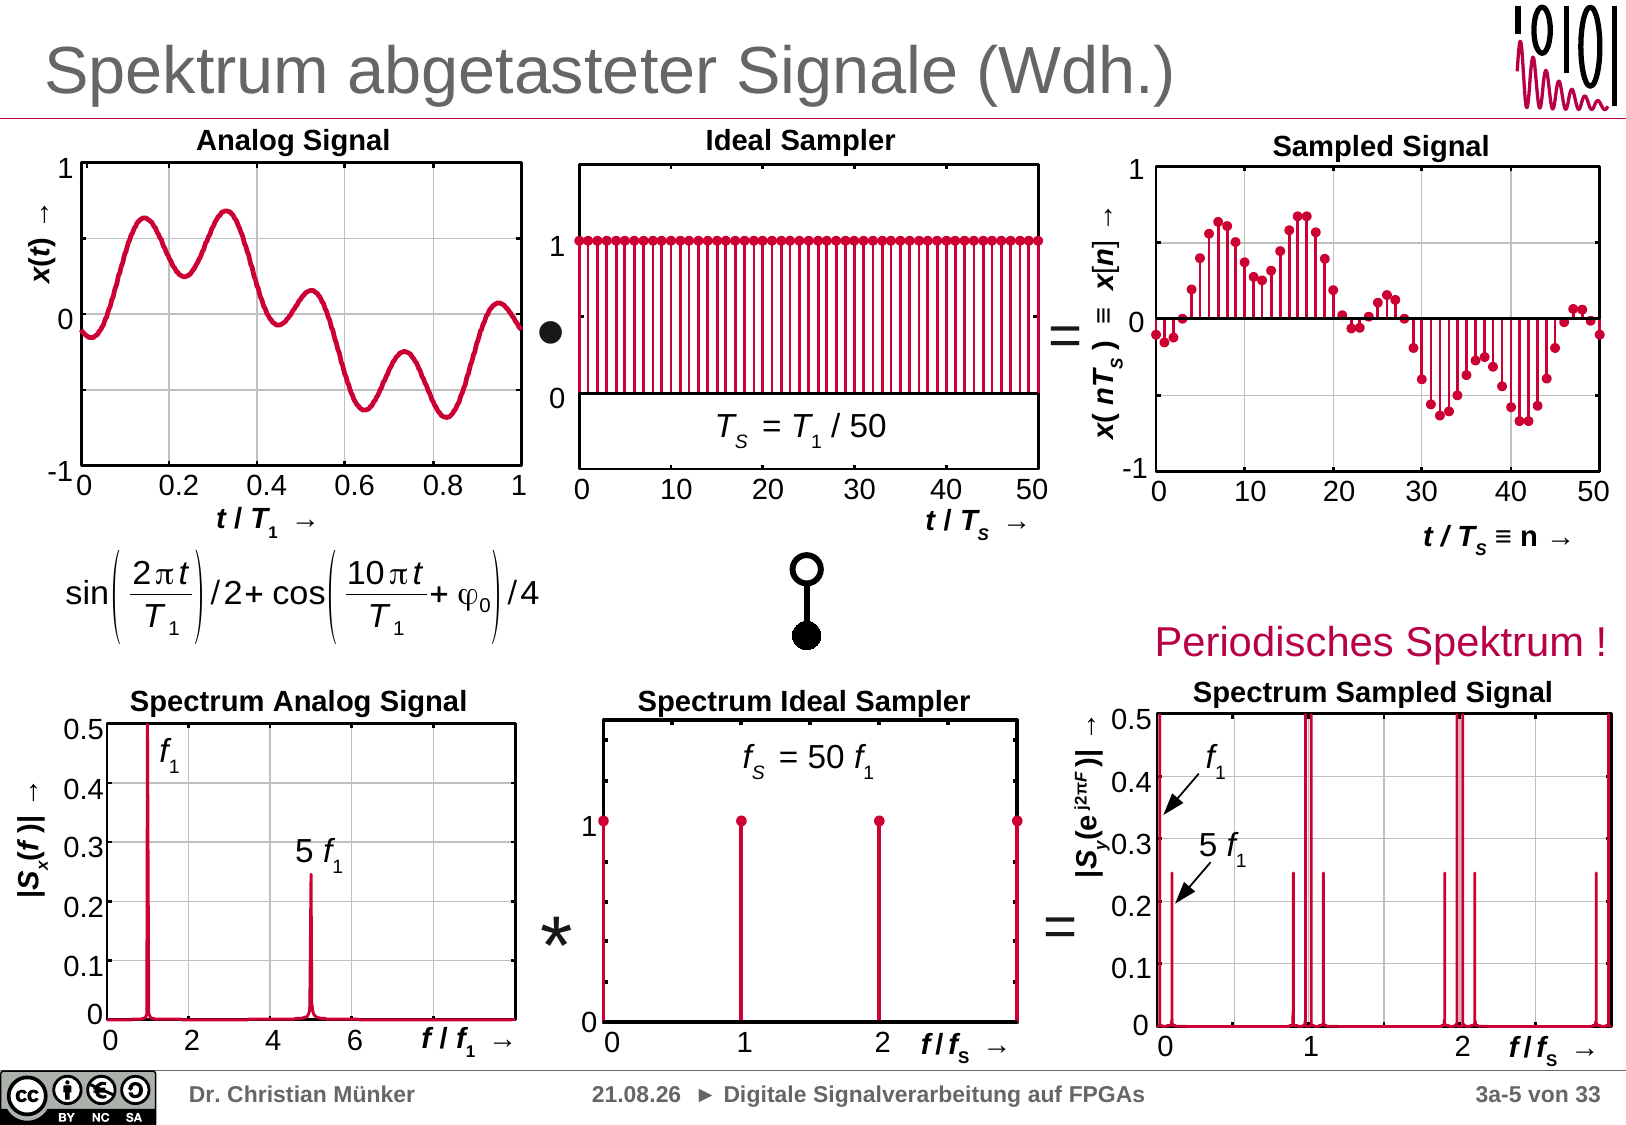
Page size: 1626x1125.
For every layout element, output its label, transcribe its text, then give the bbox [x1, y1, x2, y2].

text_box 0 [1150, 475, 1162, 497]
text_box 0.4 [246, 469, 308, 490]
text_box [1007, 237, 1015, 245]
text_box [859, 237, 868, 245]
title Spektrum abgetasteter Signale (Wdh.) [44, 10, 1299, 137]
text_box 0 [1157, 1030, 1169, 1052]
text_box [1321, 255, 1329, 263]
text_box 1 [510, 469, 532, 490]
text_box 0.2 [1111, 890, 1156, 912]
text_box [823, 237, 831, 245]
text_box Sampled Signal [1272, 129, 1512, 164]
text_box [1453, 391, 1461, 399]
text_box [814, 237, 822, 245]
text_box [878, 237, 886, 245]
text_box 0 [1128, 305, 1155, 327]
text_box [603, 237, 611, 245]
text_box [740, 237, 749, 245]
picture [1511, 0, 1624, 113]
text_box [1587, 317, 1595, 325]
text_box Analog Signal [196, 124, 402, 157]
text_box 0 [57, 303, 80, 325]
text_box [1578, 306, 1586, 314]
text_box [1525, 417, 1533, 425]
text_box [1551, 344, 1559, 352]
text_box Periodisches Spektrum ! [1139, 611, 1623, 674]
chart [59, 550, 546, 644]
text_box [1152, 331, 1160, 339]
text_box 0 [549, 382, 578, 404]
text_box [1347, 324, 1355, 332]
text_box [1014, 817, 1021, 825]
text_box 6 [346, 1023, 377, 1044]
text_box 0.2 [1158, 890, 1185, 912]
text_box 40 [929, 472, 965, 494]
text_box [786, 237, 794, 245]
text_box [960, 237, 969, 245]
text_box 0 [1132, 1009, 1144, 1031]
text_box 1 [580, 810, 591, 832]
text_box 0.8 [422, 469, 485, 490]
text_box 0.3 [63, 831, 106, 852]
text_box [1400, 315, 1408, 323]
text_box [1534, 402, 1542, 410]
text_box [869, 237, 877, 245]
text_box 0.1 [108, 949, 116, 971]
text_box [792, 621, 821, 650]
text_box [1170, 334, 1177, 342]
text_box [667, 237, 675, 245]
text_box 0.4 [1111, 765, 1156, 788]
text_box [1383, 291, 1391, 299]
text_box 0 [1157, 305, 1163, 327]
text_box t / T1 → [216, 502, 367, 532]
text_box [1489, 363, 1497, 371]
text_box Spectrum Sampled Signal [1192, 676, 1577, 709]
text_box [1205, 230, 1213, 238]
text_box [676, 237, 684, 245]
text_box x( nTS ) ≡ x[n] → [1086, 180, 1128, 449]
text_box [1241, 258, 1249, 266]
text_box [876, 817, 883, 825]
text_box 0.1 [63, 949, 106, 971]
text_box [777, 237, 785, 245]
text_box [1276, 247, 1284, 255]
text_box Spectrum Ideal Sampler [637, 685, 999, 718]
text_box 0.5 [108, 725, 116, 734]
text_box 1 [736, 1025, 747, 1047]
text_box [685, 237, 693, 245]
text_box [1294, 212, 1302, 220]
text_box [704, 237, 712, 245]
text_box 10 [660, 472, 706, 494]
text_box |Sy(e j2πF )| → [1069, 708, 1103, 879]
text_box 1 [60, 152, 89, 189]
text_box 0.3 [1111, 827, 1156, 850]
text_box f / fS → [1509, 1030, 1623, 1063]
text_box 20 [1322, 475, 1376, 497]
text_box [1507, 403, 1515, 411]
text_box [1365, 313, 1373, 321]
text_box [805, 237, 813, 245]
text_box -1 [83, 454, 95, 464]
text_box [593, 237, 602, 245]
text_box TS = T1 / 50 [714, 407, 929, 454]
text_box [1410, 344, 1417, 352]
text_box [612, 237, 620, 245]
text_box [942, 237, 959, 245]
text_box 0 [580, 1005, 591, 1027]
text_box f1 [159, 732, 195, 779]
text_box [1312, 228, 1320, 236]
text_box [1516, 417, 1523, 425]
text_box = [1028, 885, 1093, 966]
text_box [970, 237, 978, 245]
text_box [988, 237, 996, 245]
text_box |Sx(f )| → [11, 744, 46, 899]
text_box [1543, 375, 1551, 383]
text_box [750, 237, 767, 245]
text_box f / f1 → [421, 1021, 540, 1063]
text_box 0 [83, 303, 95, 325]
text_box 4 [265, 1023, 294, 1044]
text_box 10 [1234, 475, 1278, 497]
text_box Spectrum Analog Signal [129, 685, 491, 718]
text_box [694, 237, 702, 245]
text_box 0.4 [1158, 765, 1185, 788]
text_box [1338, 311, 1346, 319]
text_box = [1033, 295, 1037, 315]
text_box 0 [76, 469, 101, 490]
text_box [1267, 267, 1275, 275]
text_box t / TS → [925, 504, 1040, 551]
text_box [1285, 226, 1293, 234]
text_box -1 [1157, 452, 1163, 470]
text_box [649, 237, 666, 245]
text_box [1445, 407, 1453, 415]
text_box 1 [1128, 152, 1163, 174]
text_box 50 [1015, 472, 1051, 494]
text_box [896, 237, 904, 245]
text_box [768, 237, 776, 245]
text_box [1025, 237, 1033, 245]
text_box [1179, 315, 1187, 323]
text_box 2 [1454, 1030, 1466, 1052]
text_box -1 [1122, 452, 1163, 479]
text_box * [525, 891, 588, 1000]
text_box t / TS ≡ n → [1423, 519, 1606, 560]
text_box 1 [83, 164, 89, 189]
text_box 2 [183, 1023, 224, 1044]
text_box 0.1 [1111, 952, 1156, 974]
text_box = [1033, 318, 1037, 376]
text_box 2 [874, 1025, 885, 1047]
text_box 1 [549, 229, 578, 251]
text_box [1214, 218, 1222, 226]
text_box [979, 237, 987, 245]
text_box 0.5 [1158, 715, 1185, 725]
text_box 0.1 [1158, 952, 1185, 974]
text_box [906, 237, 914, 245]
text_box 0 [604, 1025, 614, 1047]
text_box [639, 237, 648, 245]
text_box [722, 237, 730, 245]
text_box [1374, 299, 1382, 307]
text_box [1481, 353, 1489, 361]
text_box [1250, 273, 1266, 284]
text_box [887, 237, 895, 245]
text_box [795, 237, 803, 245]
text_box • [523, 277, 578, 386]
text_box 1 [1302, 1030, 1314, 1052]
text_box 1 [581, 229, 601, 251]
text_box = [1040, 295, 1086, 376]
text_box 0.3 [108, 831, 116, 852]
text_box 0.4 [63, 772, 106, 793]
text_box 5 f1 [295, 832, 361, 879]
text_box 0.5 [1111, 702, 1185, 725]
text_box [924, 237, 932, 245]
text_box 0.2 [108, 890, 116, 912]
text_box -1 [47, 454, 95, 473]
text_box [1596, 331, 1604, 339]
text_box [1188, 286, 1196, 293]
text_box 0.4 [108, 772, 116, 793]
text_box 40 [1494, 475, 1529, 497]
text_box [731, 237, 739, 245]
text_box Ideal Sampler [705, 124, 922, 166]
text_box [1034, 237, 1042, 245]
text_box 30 [843, 472, 893, 494]
text_box [841, 237, 858, 245]
text_box x(t) → [22, 149, 60, 284]
text_box [738, 817, 745, 825]
text_box [1418, 375, 1426, 383]
text_box 0.3 [1158, 827, 1163, 850]
text_box [621, 237, 629, 245]
text_box [1329, 286, 1337, 294]
text_box 0 [581, 382, 585, 404]
text_box 0 [102, 1023, 112, 1044]
text_box 5 f1 [1198, 826, 1264, 874]
text_box fS = 50 f1 [742, 738, 957, 785]
text_box [1391, 296, 1399, 304]
text_box [1196, 254, 1204, 262]
text_box [713, 237, 721, 245]
text_box 50 [1577, 475, 1613, 497]
text_box [575, 237, 583, 245]
text_box [1427, 400, 1435, 408]
text_box [1232, 238, 1240, 246]
text_box [1223, 222, 1231, 230]
text_box [1356, 324, 1364, 332]
text_box 0 [86, 997, 106, 1018]
text_box [997, 237, 1005, 245]
text_box [1016, 237, 1024, 245]
text_box [1462, 371, 1470, 379]
text_box [1472, 357, 1480, 365]
text_box [832, 237, 840, 245]
text_box 0.2 [158, 469, 219, 490]
text_box [584, 237, 592, 245]
text_box [1498, 382, 1506, 390]
text_box [630, 237, 638, 245]
text_box [1569, 305, 1577, 313]
text_box [915, 237, 923, 245]
text_box f / fS → [920, 1027, 1028, 1069]
text_box 0.6 [334, 469, 396, 490]
text_box 20 [751, 472, 799, 494]
text_box [600, 817, 607, 825]
text_box [1436, 412, 1444, 420]
text_box 0.2 [63, 890, 106, 912]
text_box 30 [1405, 475, 1471, 497]
text_box 0.5 [63, 713, 116, 734]
text_box 0 [574, 472, 612, 494]
text_box [933, 237, 941, 245]
text_box [1303, 212, 1311, 220]
text_box [1160, 338, 1168, 346]
text_box f1 [1205, 738, 1242, 785]
text_box 0 [108, 997, 119, 1018]
text_box [1560, 318, 1568, 326]
